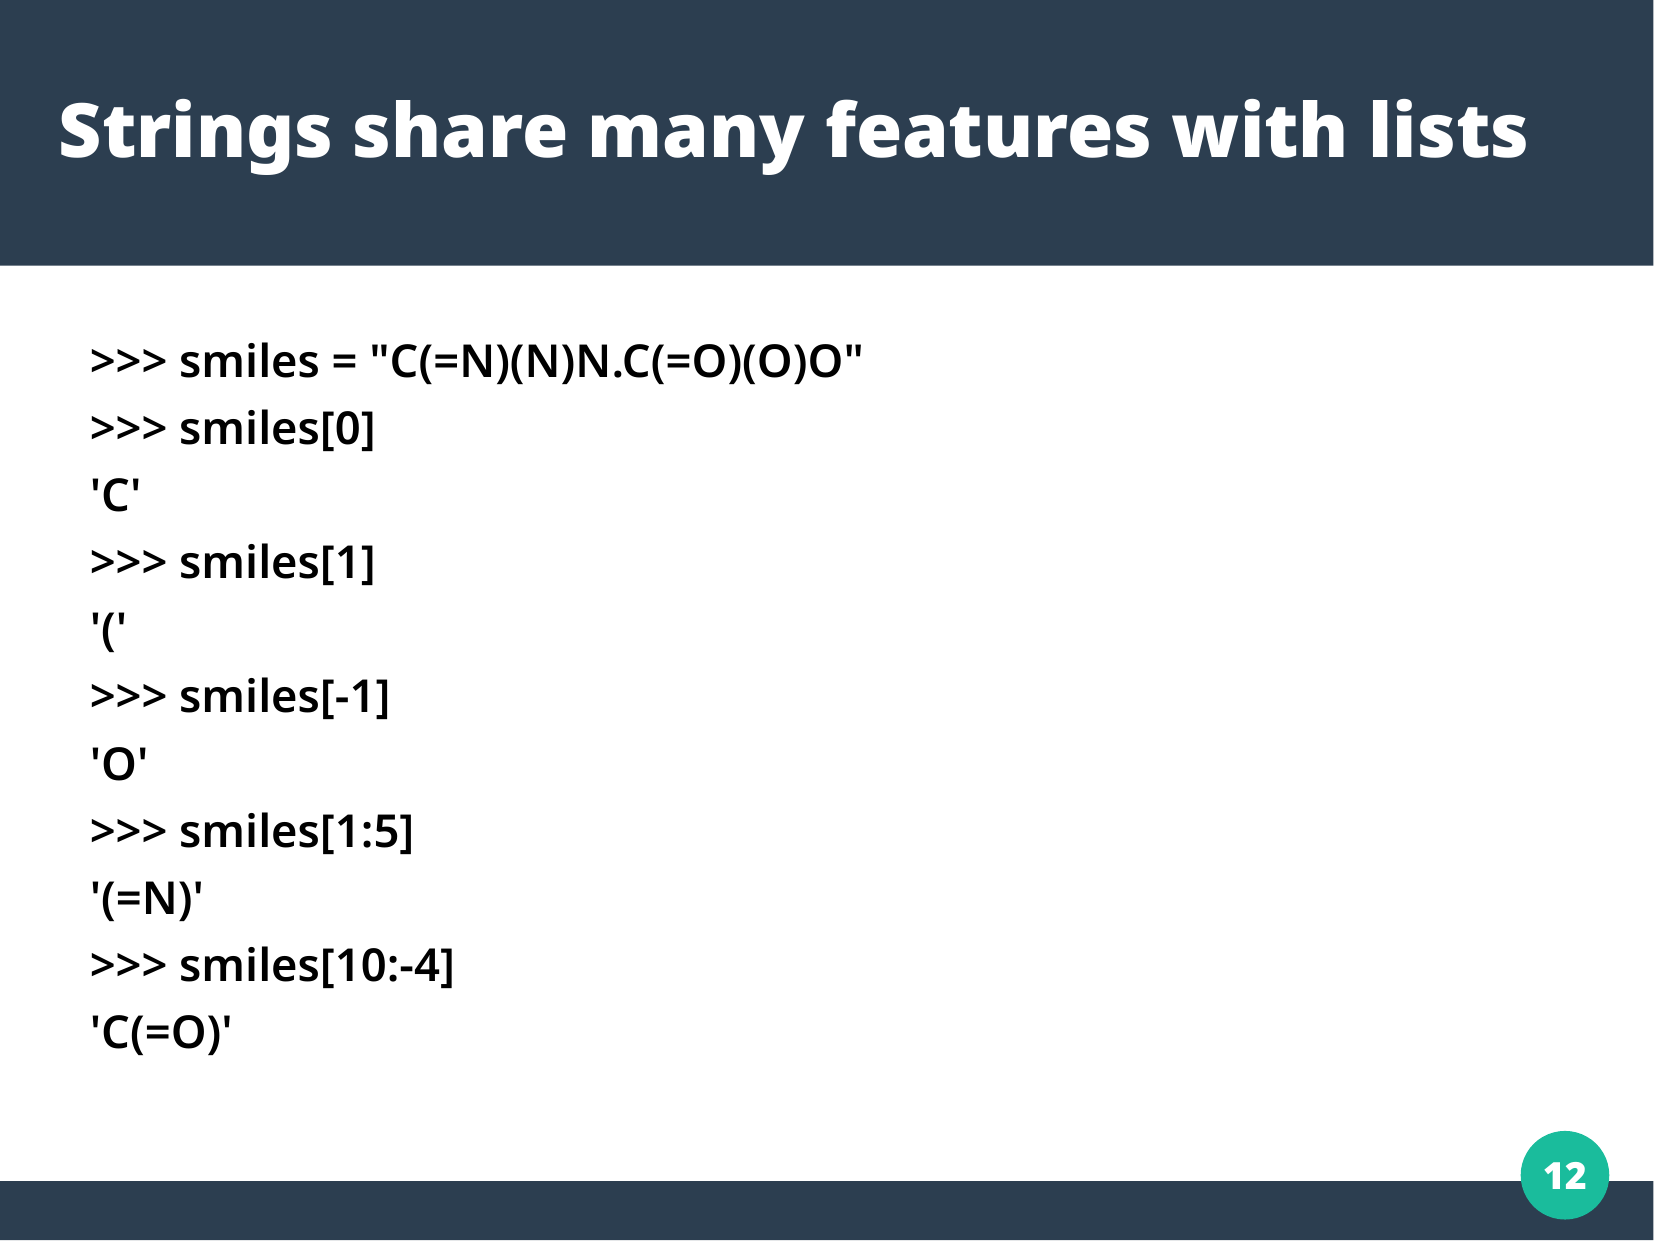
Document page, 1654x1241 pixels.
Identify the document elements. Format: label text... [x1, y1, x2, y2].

title Strings share many features with lists [59, 49, 1595, 207]
list >>> smiles = "C(=N)(N)N.C(=O)(O)O" >>> smiles[0] 'C' >>> smiles[1] '(' >>> smiles[-1] 'O' >>> smiles[1:5] '(=N)' >>> smiles[10:-4] 'C(=O)' [75, 324, 1426, 1069]
